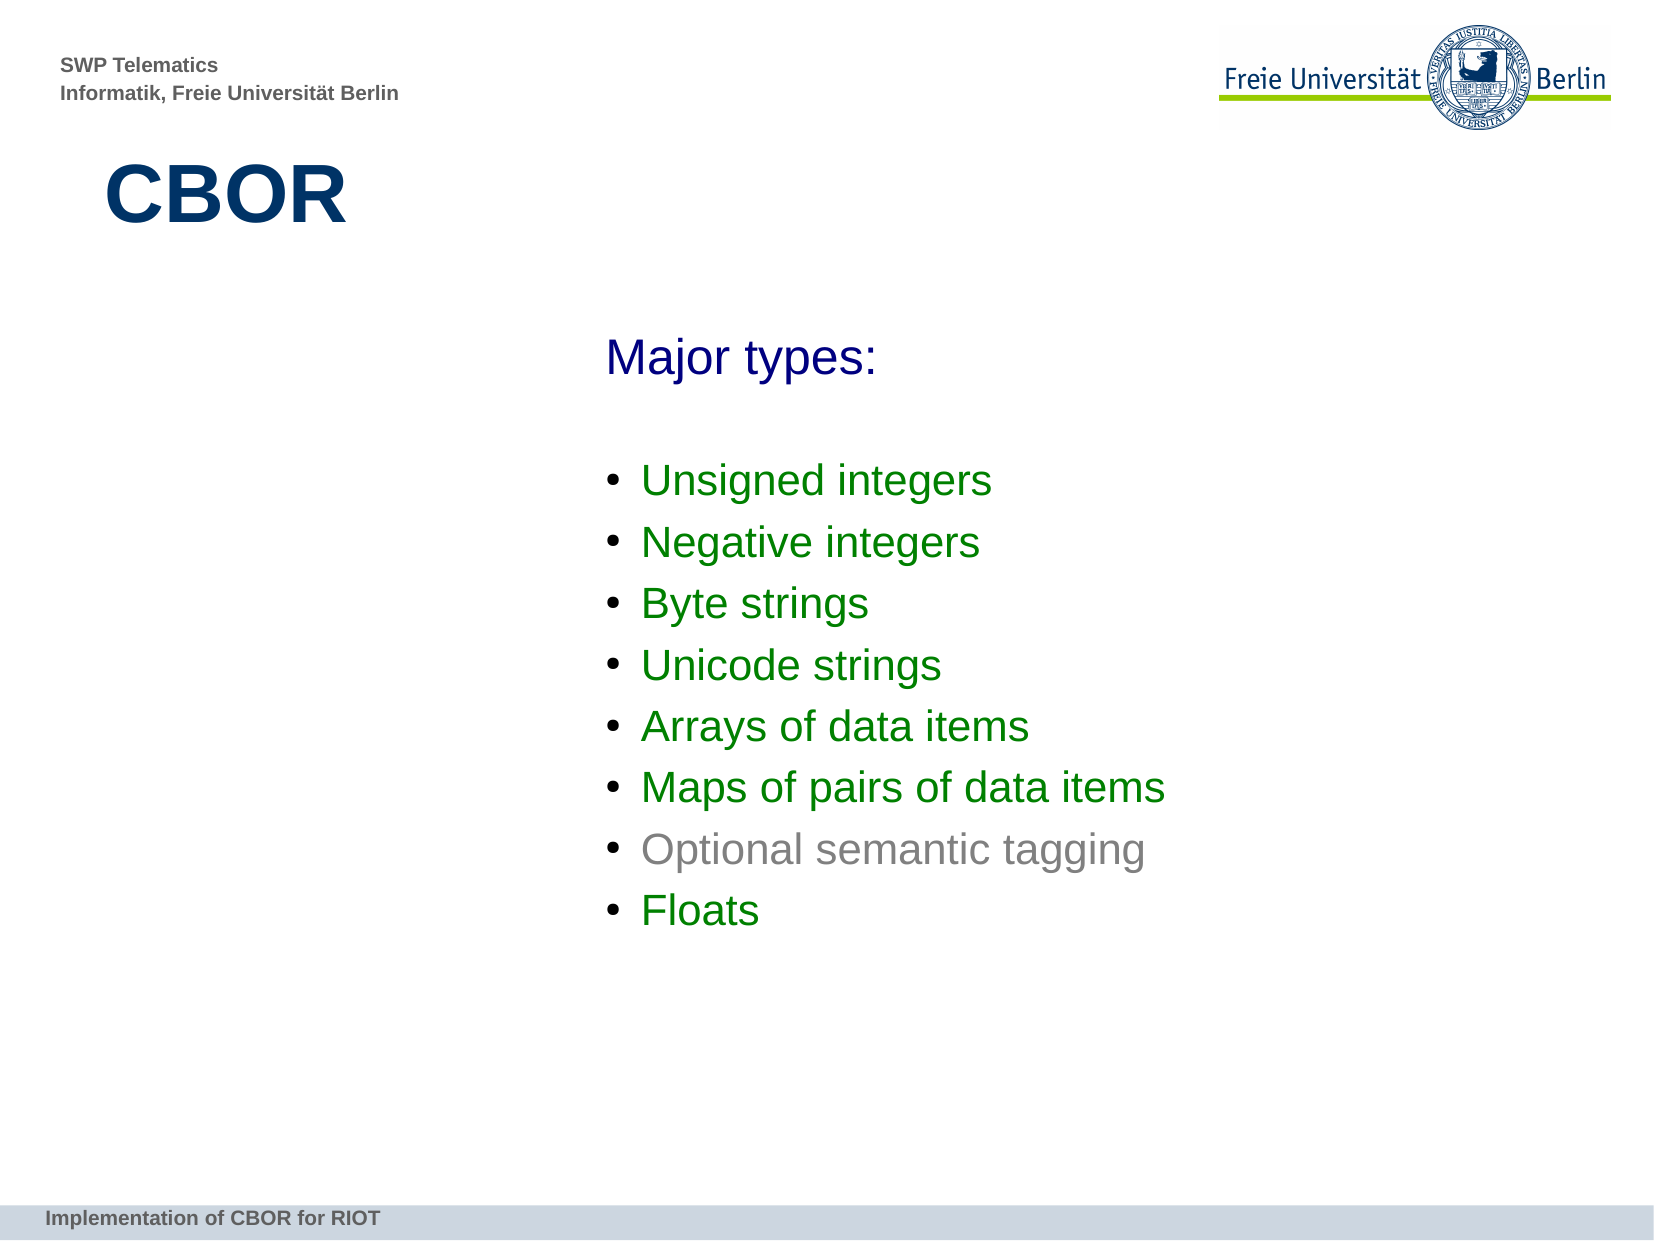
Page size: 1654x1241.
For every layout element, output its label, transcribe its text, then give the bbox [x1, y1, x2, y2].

picture [1219, 25, 1611, 130]
list Major types: Unsigned integers Negative integers Byte strings Unicode strings Arrays of data items Maps of pairs of data items Optional semantic tagging Floats [570, 270, 1609, 1126]
title CBOR [45, 147, 1609, 260]
